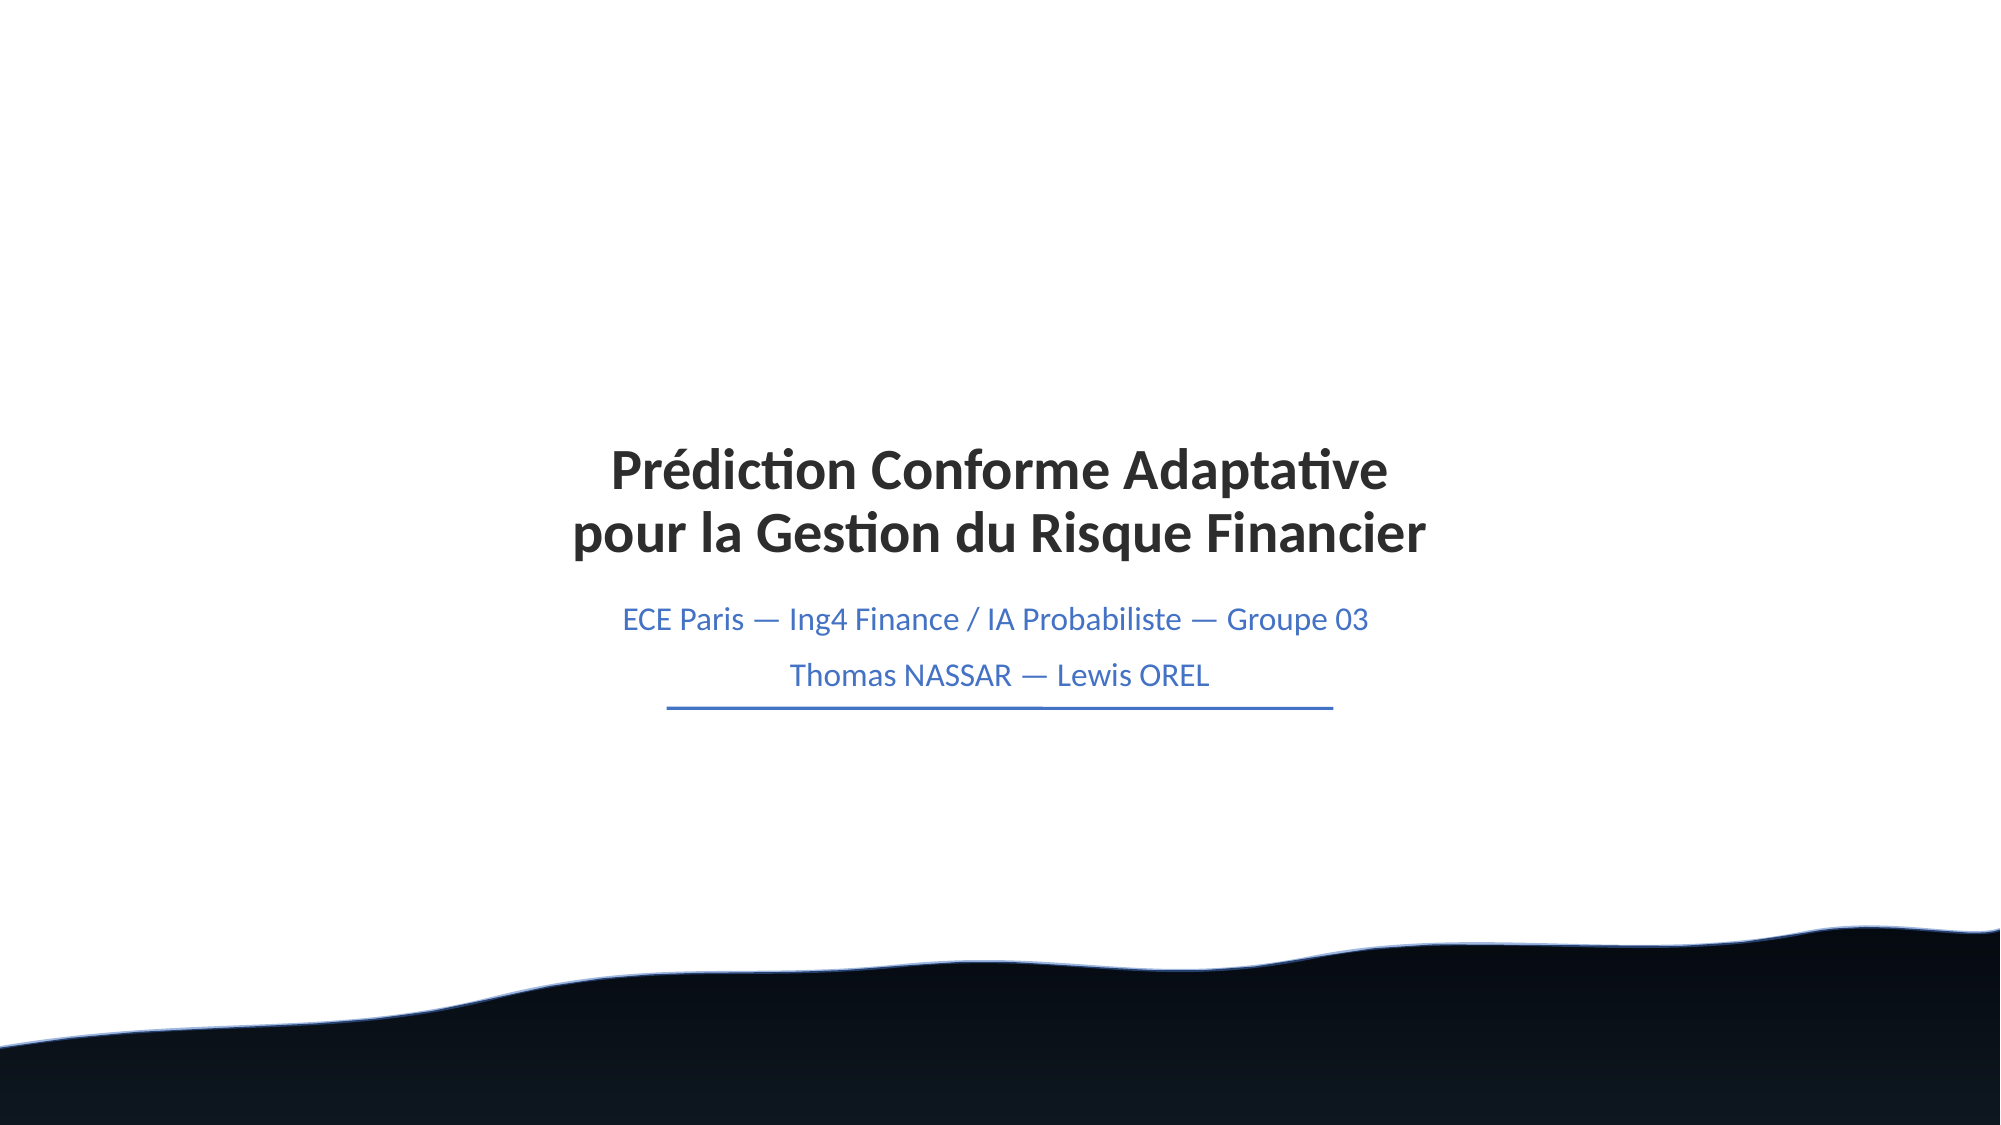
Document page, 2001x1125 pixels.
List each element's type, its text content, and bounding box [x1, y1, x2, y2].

text_box [0, 929, 2000, 1125]
subtitle ECE Paris — Ing4 Finance / IA Probabiliste — Groupe 03 Thomas NASSAR — Lewis OREL [416, 593, 1584, 709]
title Prédiction Conforme Adaptative pour la Gestion du Risque Financier [208, 343, 1792, 573]
